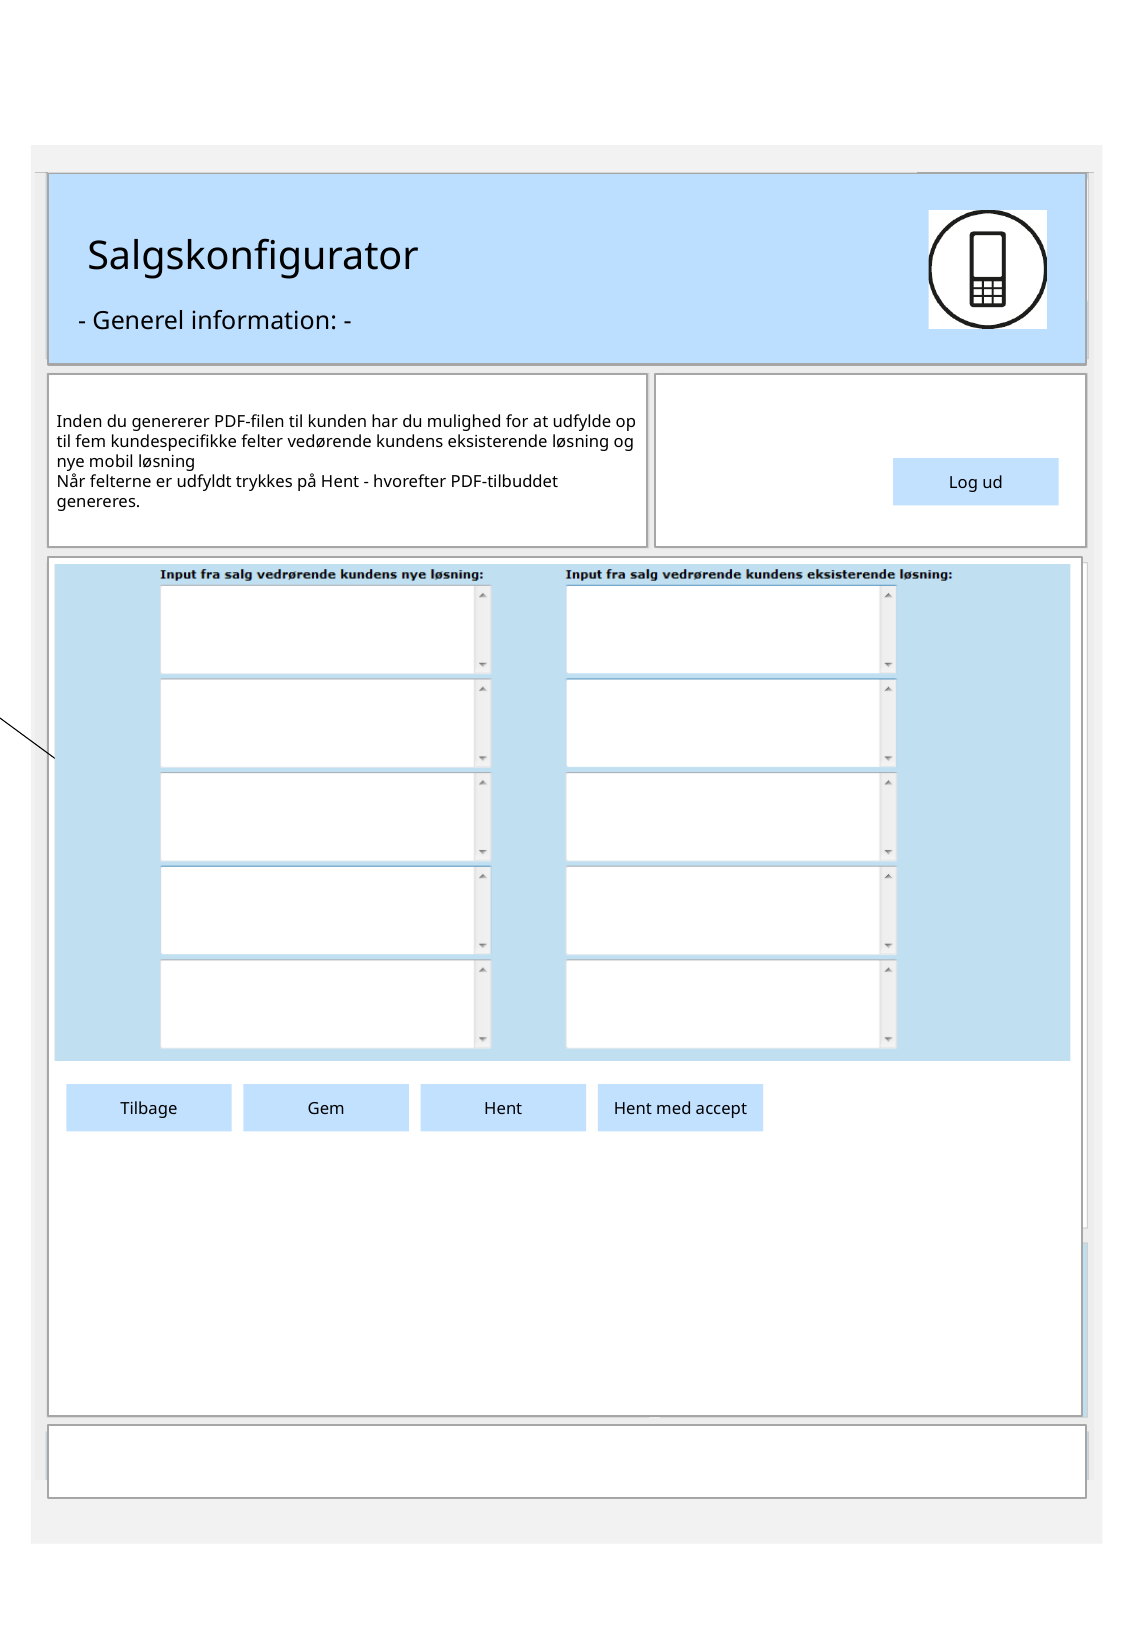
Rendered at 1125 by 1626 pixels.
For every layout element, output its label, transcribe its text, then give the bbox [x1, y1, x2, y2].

picture [34, 172, 1094, 1480]
text_box Salgskonfigurator [87, 229, 420, 278]
text_box [0, 145, 1125, 1625]
text_box Hent med accept [597, 1084, 764, 1132]
text_box Inden du genererer PDF-filen til kunden har du mulighed for at udfylde op til fem kundespecifikke felter vedørende kundens eksisterende løsning og nye mobil løsning Når felterne er udfyldt trykkes på Hent - hvorefter PDF-tilbuddet genereres. [47, 373, 647, 548]
text_box Tilbage [66, 1084, 232, 1132]
text_box Hent [420, 1084, 587, 1132]
footer Tilføj titel i sidehoved / sidefod [55, 1498, 917, 1504]
text_box Log ud [893, 458, 1059, 506]
text_box Gem [243, 1084, 409, 1132]
picture [928, 210, 1047, 329]
text_box - Generel information: - [78, 304, 386, 335]
